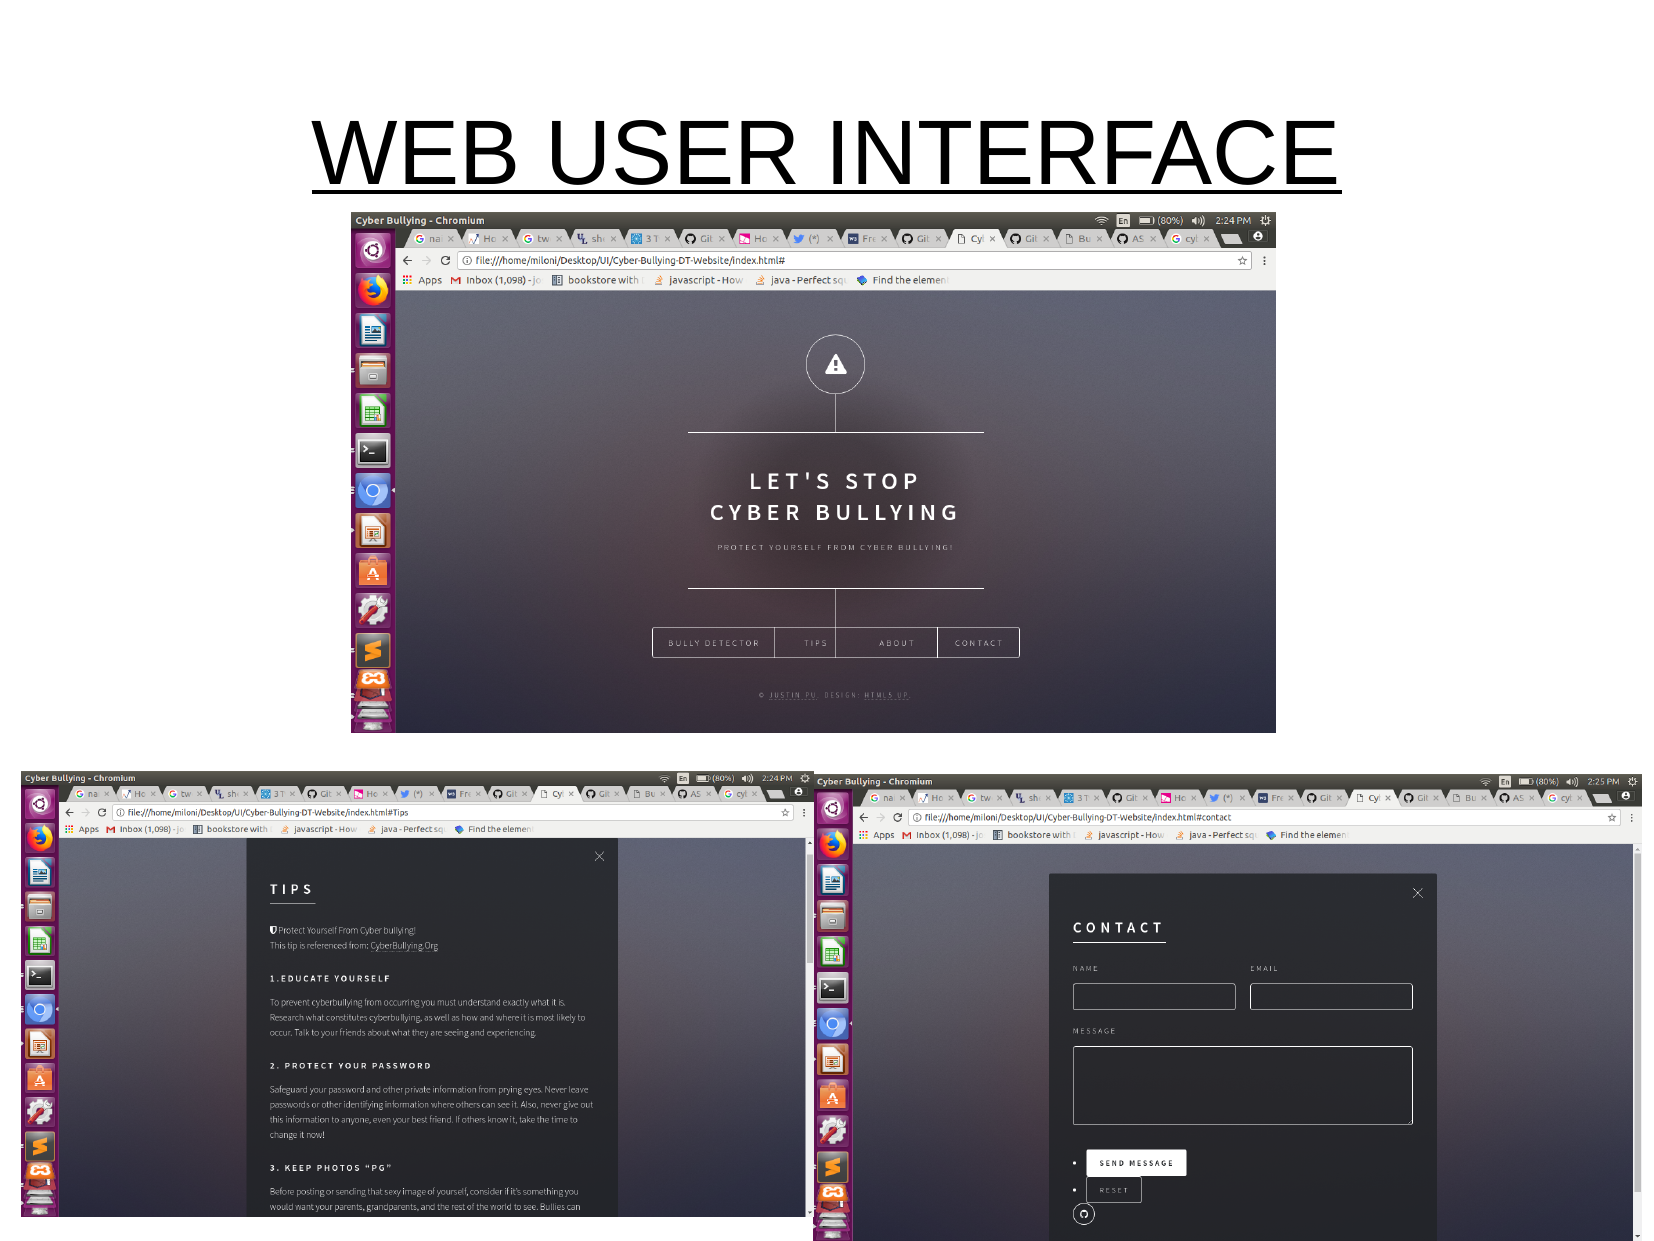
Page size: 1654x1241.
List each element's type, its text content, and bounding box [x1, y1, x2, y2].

picture [351, 212, 1276, 733]
title WEB USER INTERFACE [82, 49, 1571, 257]
picture [21, 771, 1642, 1241]
